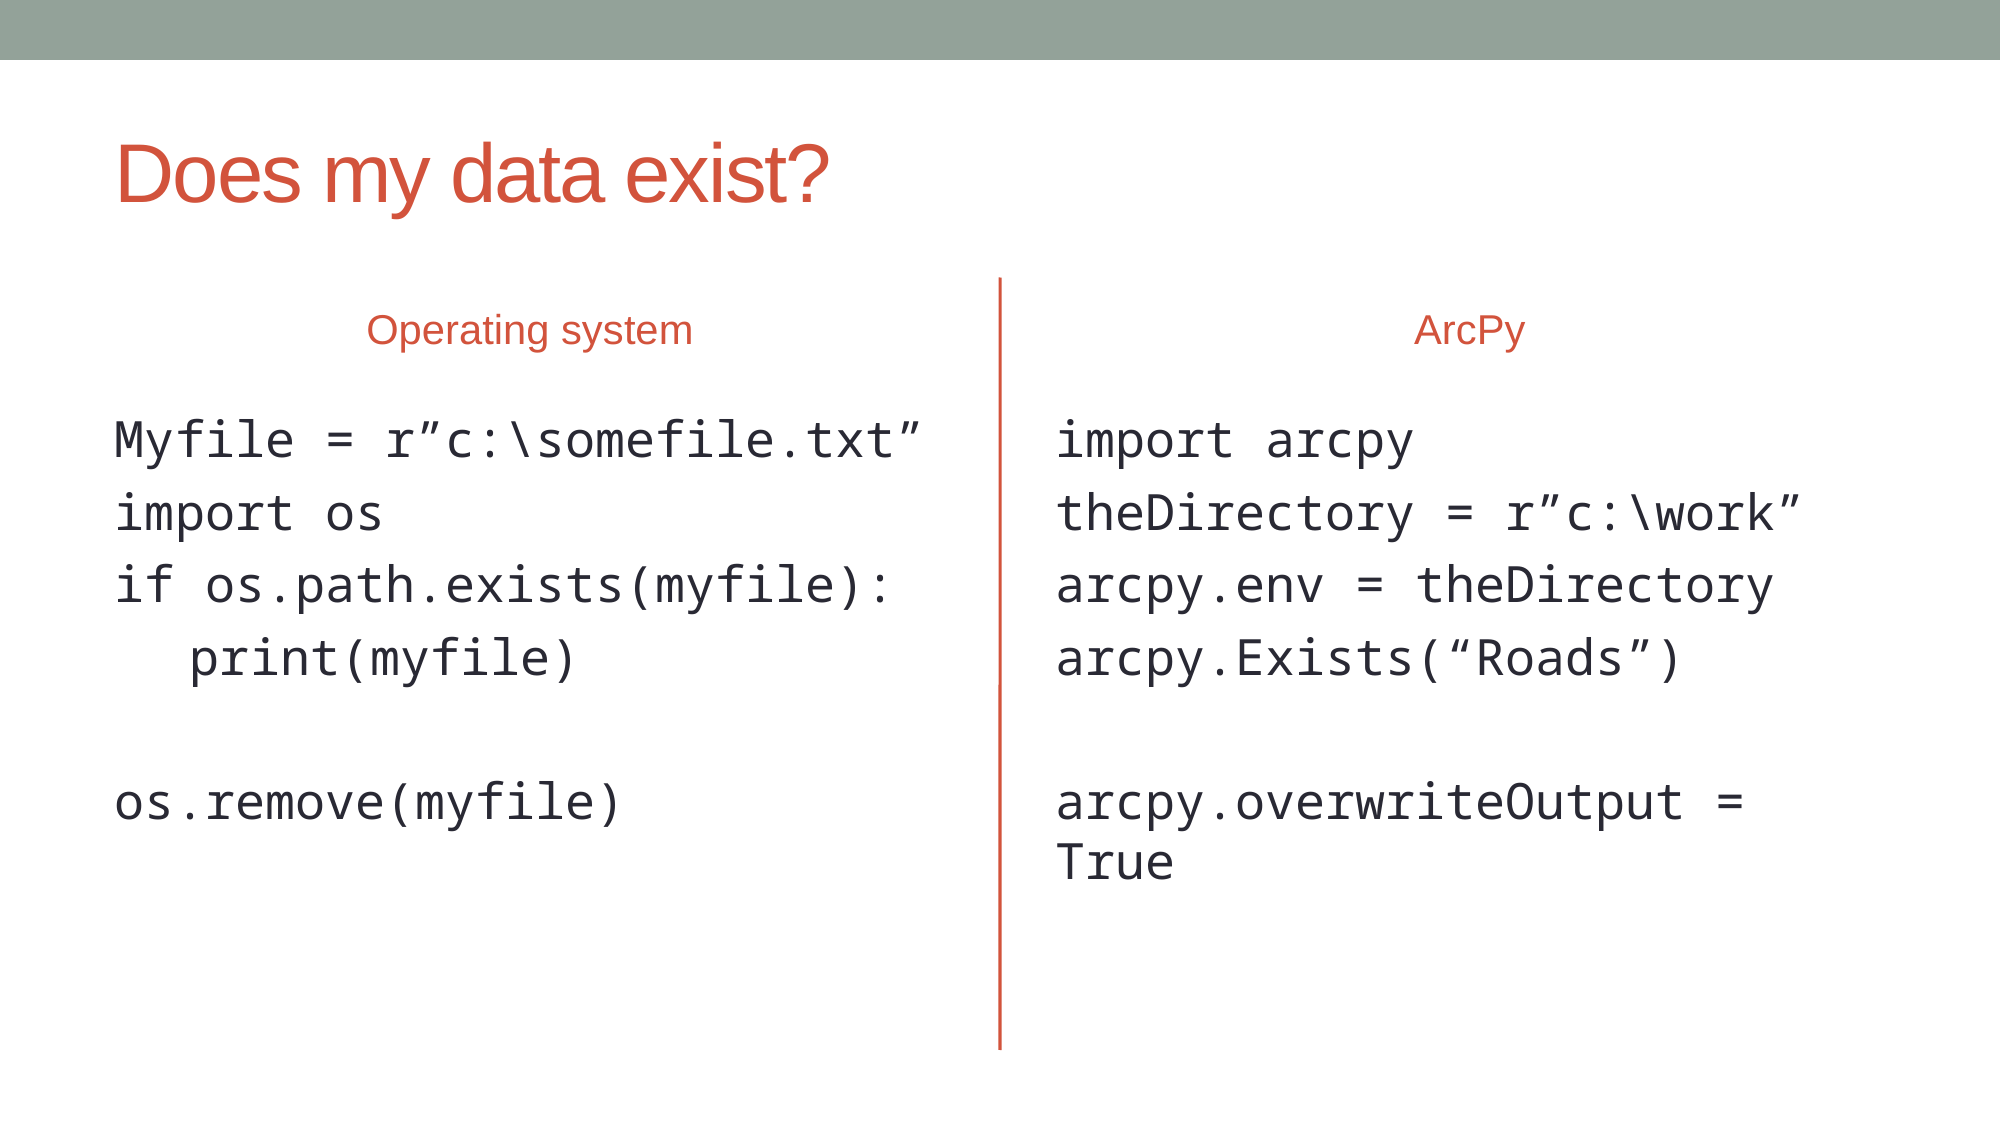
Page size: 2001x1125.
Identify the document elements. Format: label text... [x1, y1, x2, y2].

title Does my data exist? [99, 87, 1900, 251]
list Myfile = r”c:\somefile.txt” import os if os.path.exists(myfile): print(myfile) os.remove(myfile) [99, 399, 961, 1049]
list ArcPy [1040, 275, 1901, 380]
list Operating system [99, 275, 961, 380]
list import arcpy theDirectory = r”c:\work” arcpy.env = theDirectory arcpy.Exists(“Roads”) arcpy.overwriteOutput = True [1040, 399, 1901, 1049]
